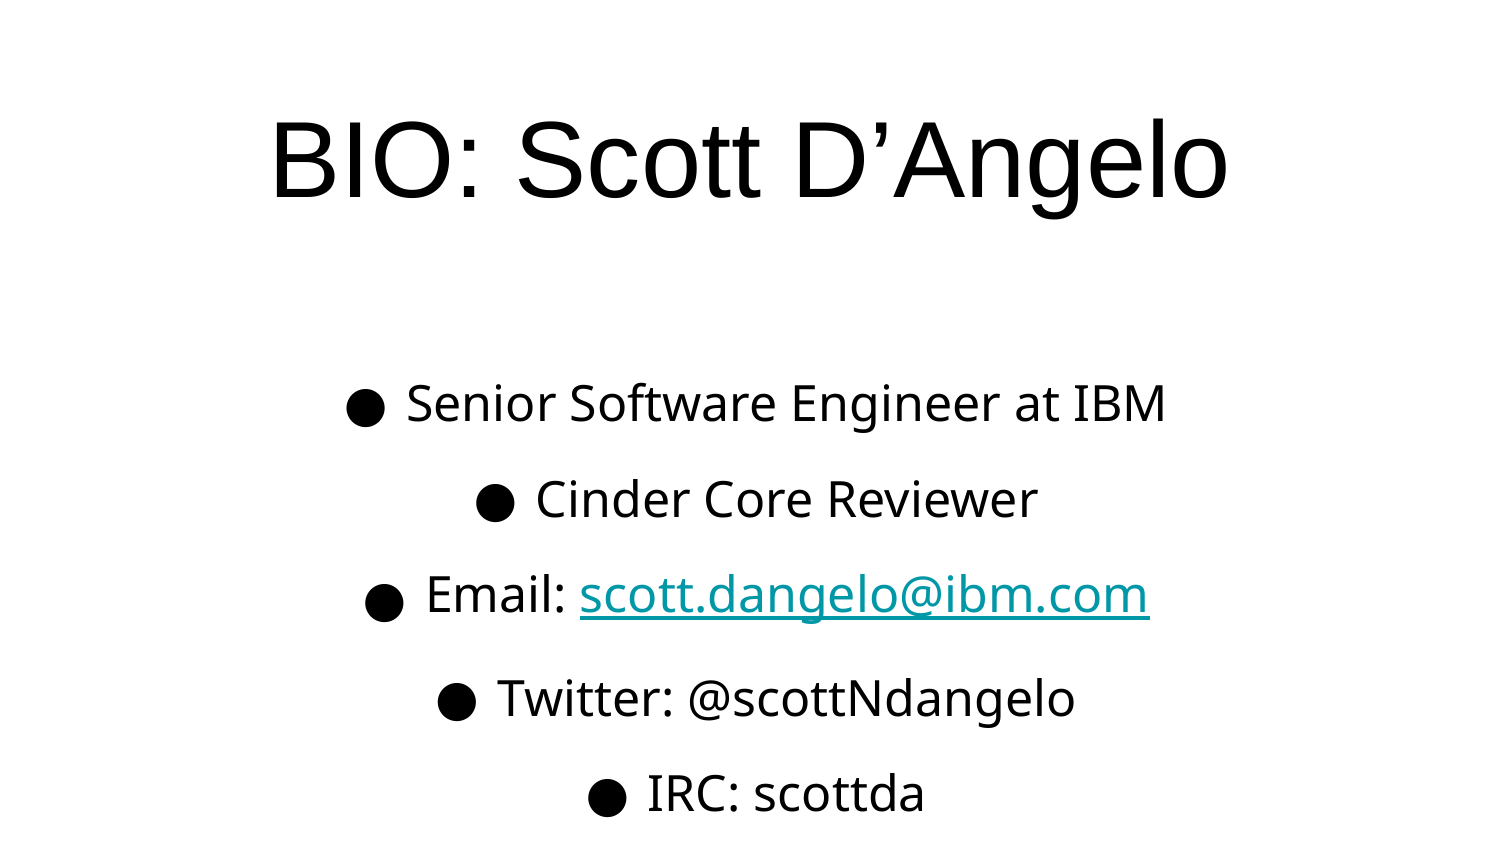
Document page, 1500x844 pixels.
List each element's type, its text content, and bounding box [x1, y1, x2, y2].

subtitle Senior Software Engineer at IBM Cinder Core Reviewer Email: scott.dangelo@ibm.com Twitter: @scottNdangelo IRC: scottda [51, 356, 1449, 487]
title BIO: Scott D’Angelo [51, 49, 1449, 235]
